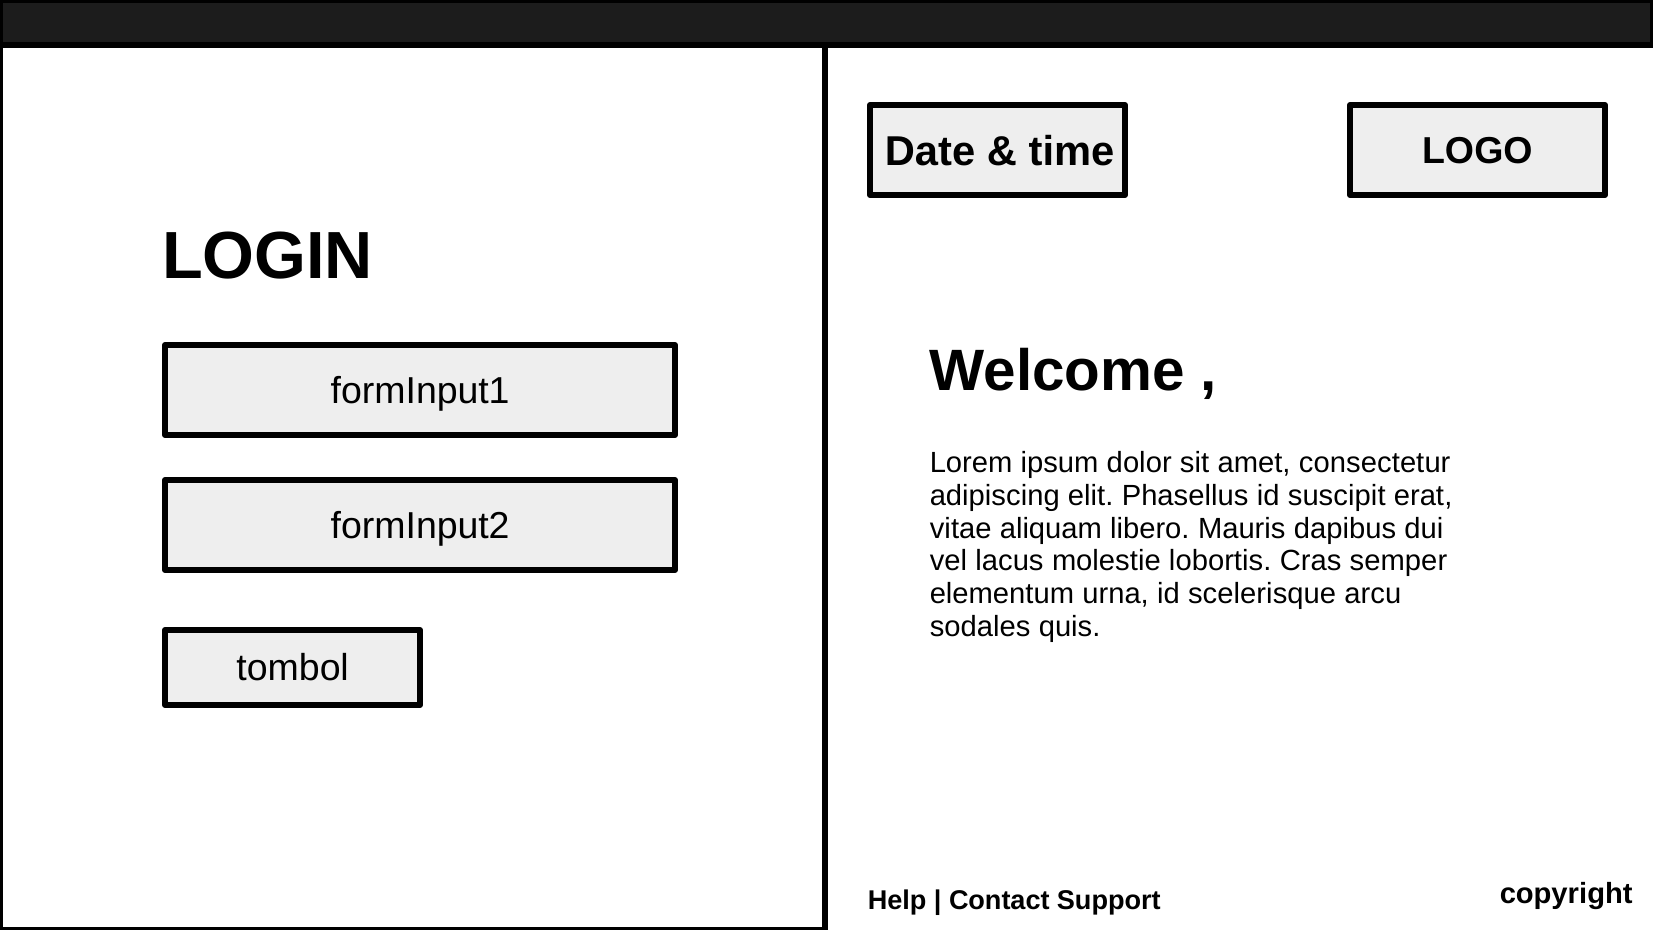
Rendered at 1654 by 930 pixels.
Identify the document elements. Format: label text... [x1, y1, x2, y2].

text_box Date & time [870, 119, 1171, 228]
text_box copyright [1485, 870, 1651, 918]
text_box tombol [165, 630, 421, 706]
text_box formInput1 [165, 344, 676, 436]
text_box formInput2 [165, 479, 676, 571]
text_box Welcome , [915, 330, 1246, 410]
text_box [870, 104, 1126, 119]
text_box Help | Contact Support [853, 877, 1289, 930]
text_box [0, 0, 1653, 930]
text_box LOGIN [147, 210, 478, 301]
text_box LOGO [1350, 104, 1606, 195]
text_box Lorem ipsum dolor sit amet, consectetur adipiscing elit. Phasellus id suscipit erat, vitae aliquam libero. Mauris dapibus dui vel lacus molestie lobortis. Cras semper elementum urna, id scelerisque arcu sodales quis. [915, 438, 1501, 651]
